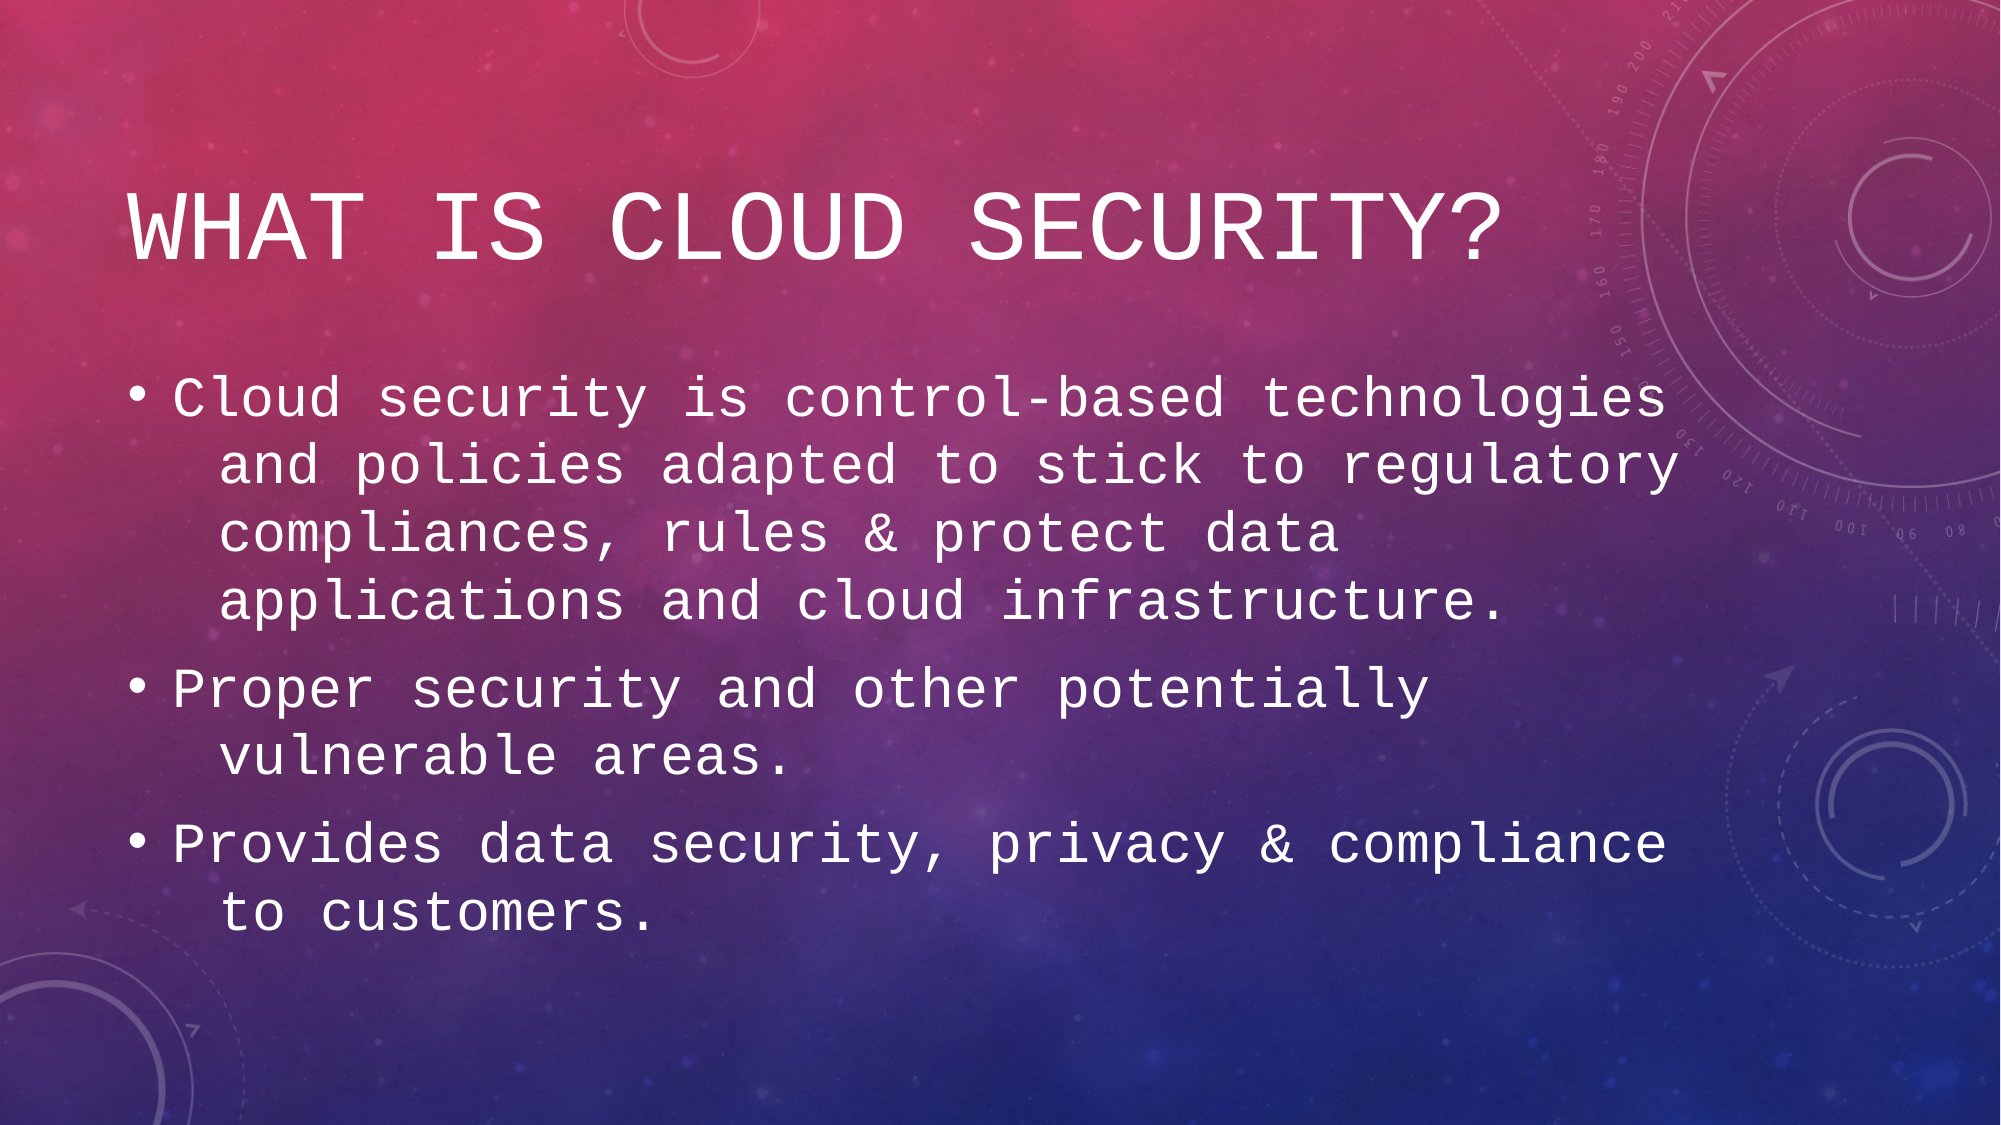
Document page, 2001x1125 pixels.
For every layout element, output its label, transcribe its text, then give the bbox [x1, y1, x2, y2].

title What is cloud security? [112, 99, 1775, 339]
list Cloud security is control-based technologies and policies adapted to stick to regulatory compliances, rules & protect data applications and cloud infrastructure. Proper security and other potentially vulnerable areas. Provides data security, privacy & compliance to customers. [112, 351, 1775, 950]
